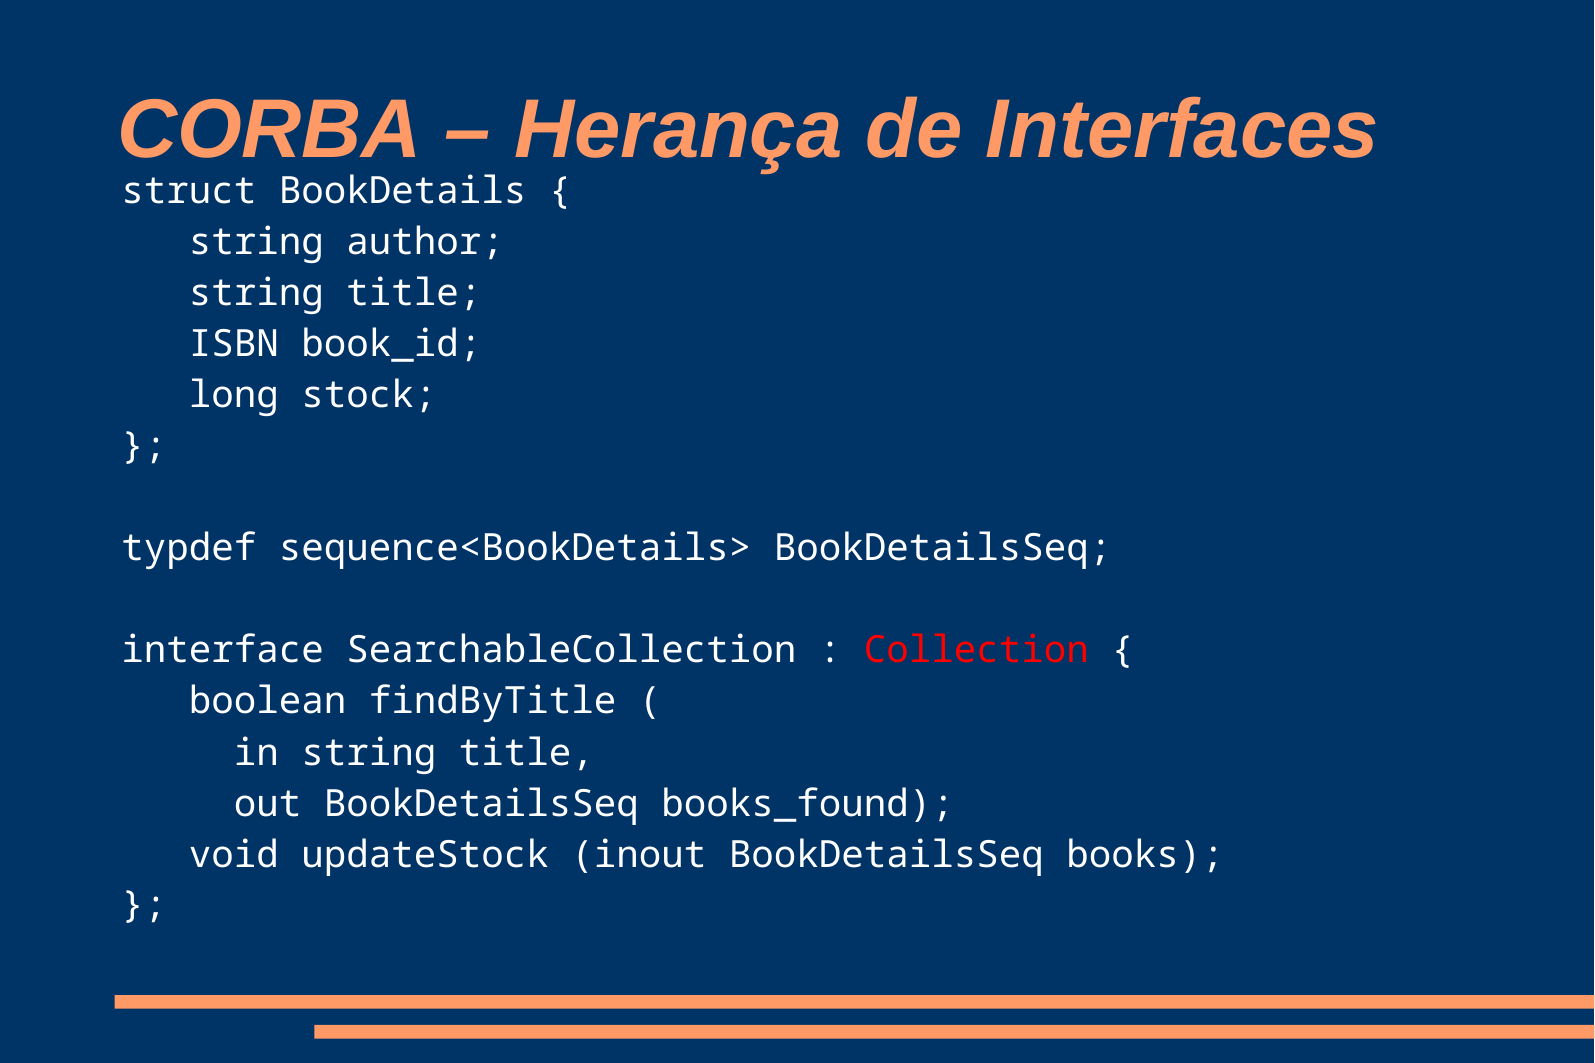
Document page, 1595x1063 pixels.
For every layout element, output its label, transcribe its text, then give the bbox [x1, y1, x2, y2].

title CORBA – Herança de Interfaces [117, 39, 1479, 218]
text_box struct BookDetails { string author; string title; ISBN book_id; long stock; }; typdef sequence<BookDetails> BookDetailsSeq; interface SearchableCollection : Collection { boolean findByTitle ( in string title, out BookDetailsSeq books_found); void updateStock (inout BookDetailsSeq books); }; [112, 225, 1234, 936]
